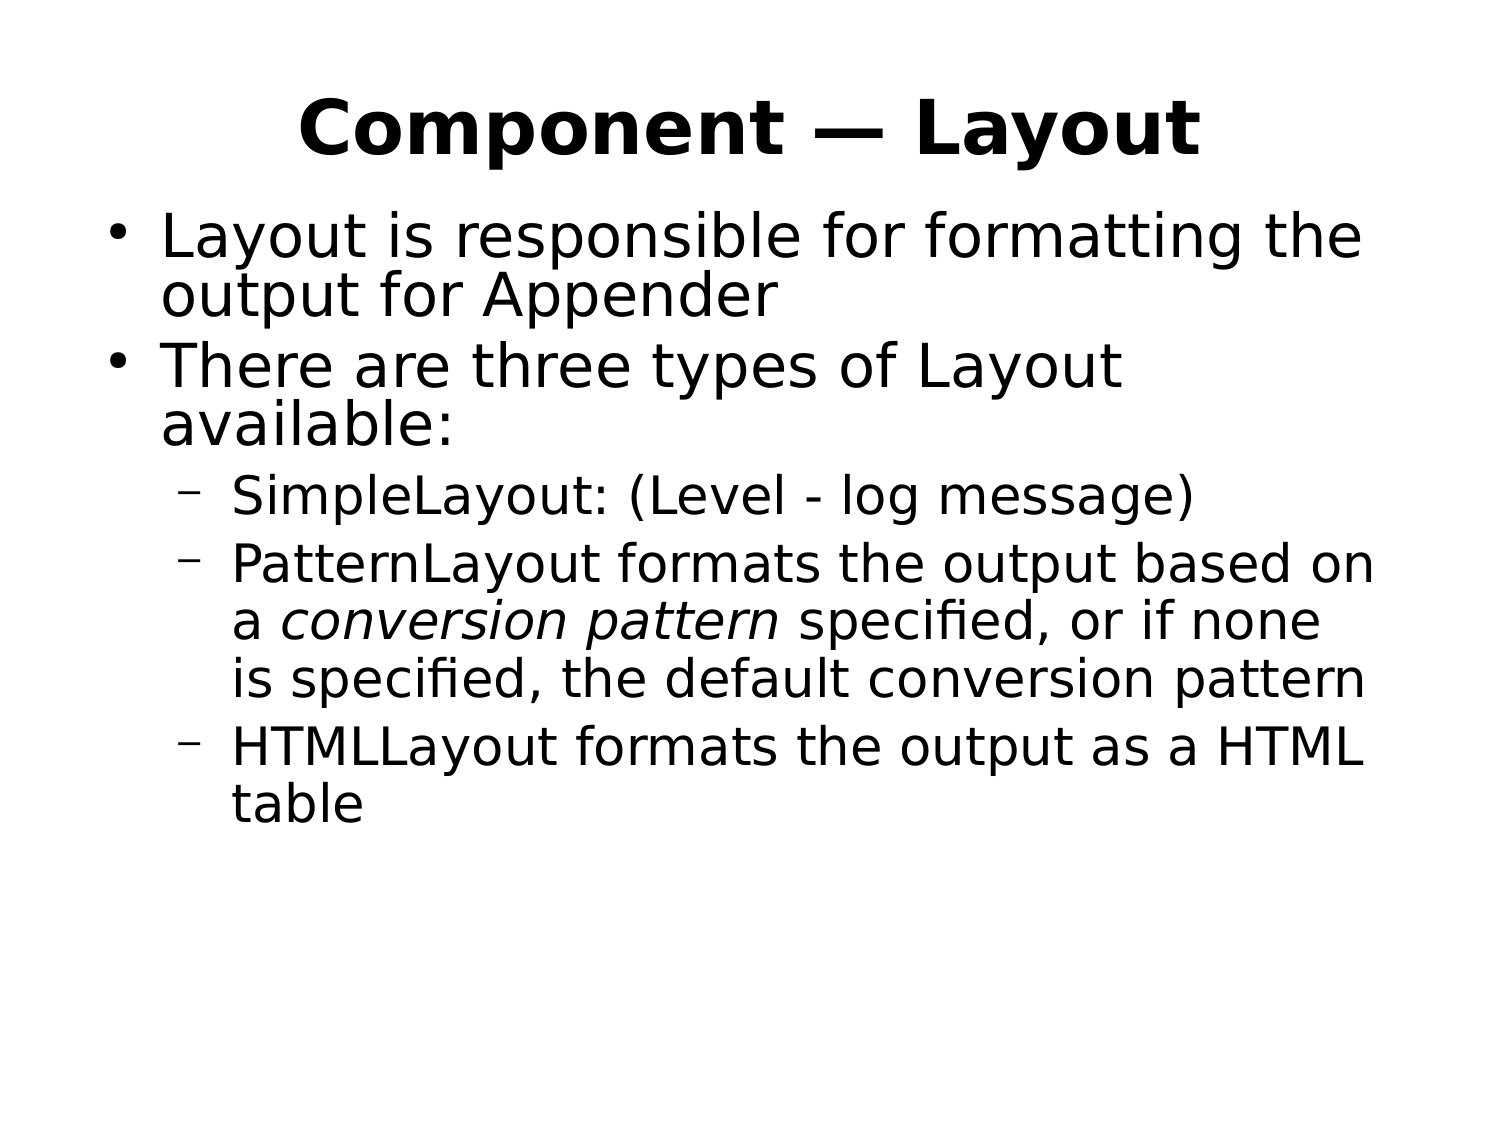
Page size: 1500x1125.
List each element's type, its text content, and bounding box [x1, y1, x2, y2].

list Layout is responsible for formatting the output for Appender There are three types of Layout available: SimpleLayout: (Level - log message) PatternLayout formats the output based on a conversion pattern specified, or if none is specified, the default conversion pattern HTMLLayout formats the output as a HTML table [75, 204, 1395, 1075]
title Component — Layout [75, 44, 1425, 177]
